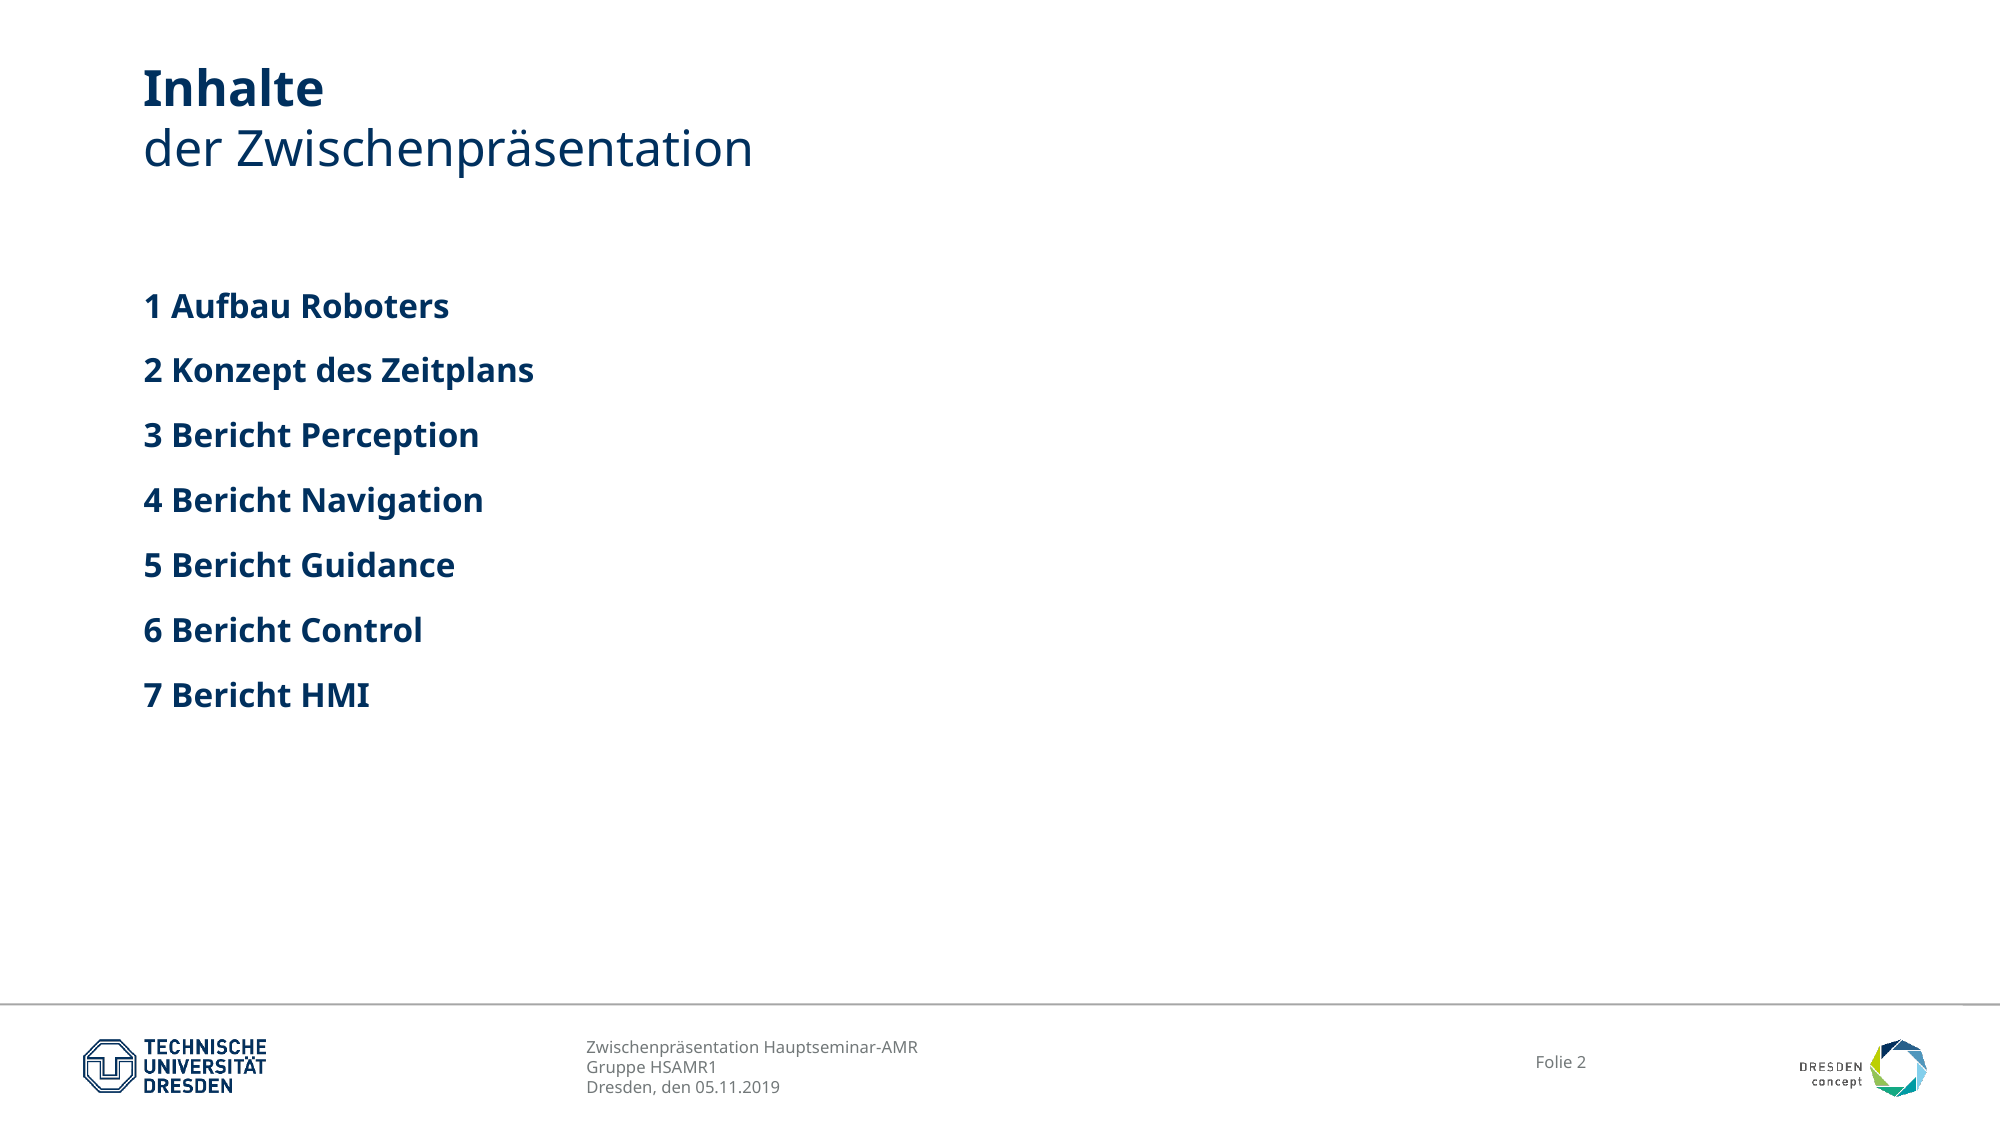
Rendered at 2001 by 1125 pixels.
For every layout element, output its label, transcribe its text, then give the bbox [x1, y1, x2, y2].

picture [83, 1039, 266, 1093]
picture [1800, 1039, 1927, 1097]
text_box 1 Aufbau Roboters 2 Konzept des Zeitplans 3 Bericht Perception 4 Bericht Navigation 5 Bericht Guidance 6 Bericht Control 7 Bericht HMI [143, 284, 1880, 998]
text_box Inhalte der Zwischenpräsentation [143, 56, 1880, 169]
